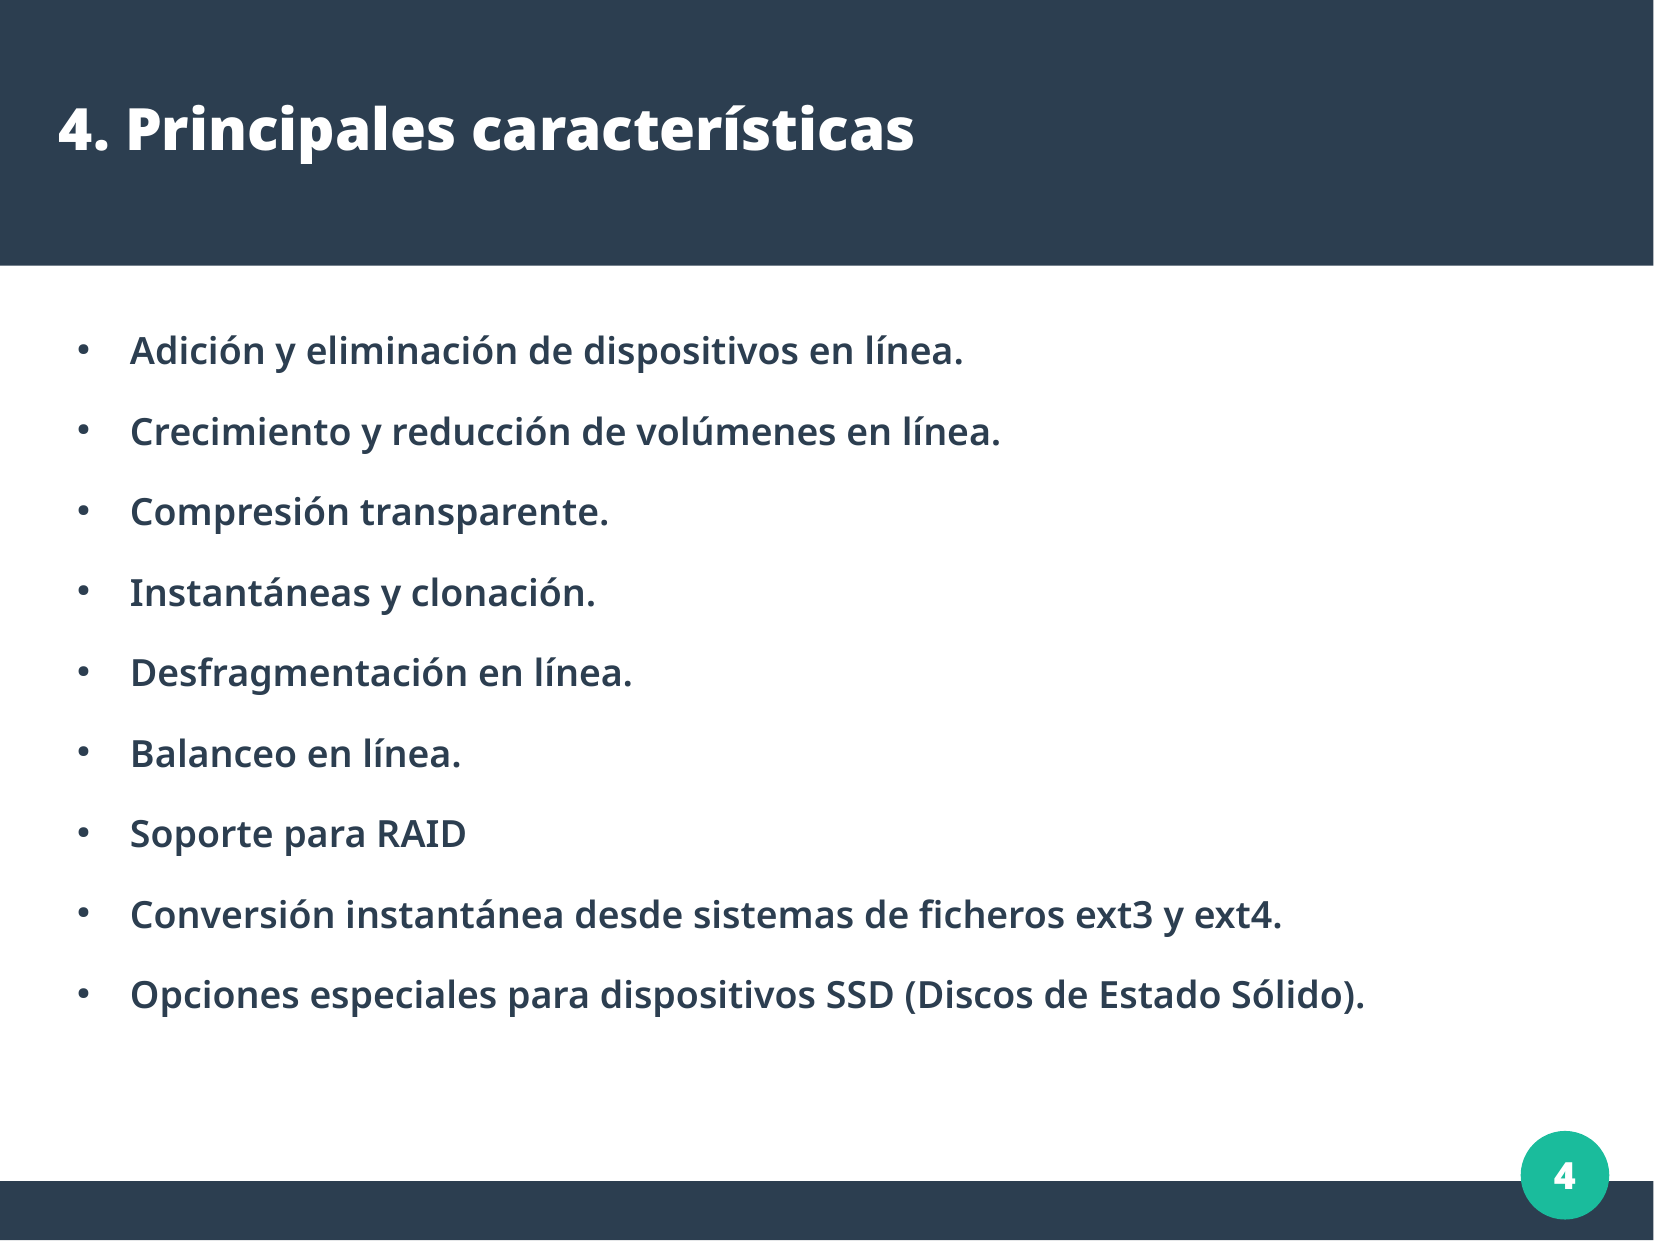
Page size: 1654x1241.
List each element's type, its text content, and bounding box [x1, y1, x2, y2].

title 4. Principales características [59, 49, 1595, 207]
list Adición y eliminación de dispositivos en línea. Crecimiento y reducción de volúmenes en línea. Compresión transparente. Instantáneas y clonación. Desfragmentación en línea. Balanceo en línea. Soporte para RAID Conversión instantánea desde sistemas de ficheros ext3 y ext4. Opciones especiales para dispositivos SSD (Discos de Estado Sólido). [59, 324, 1595, 1152]
